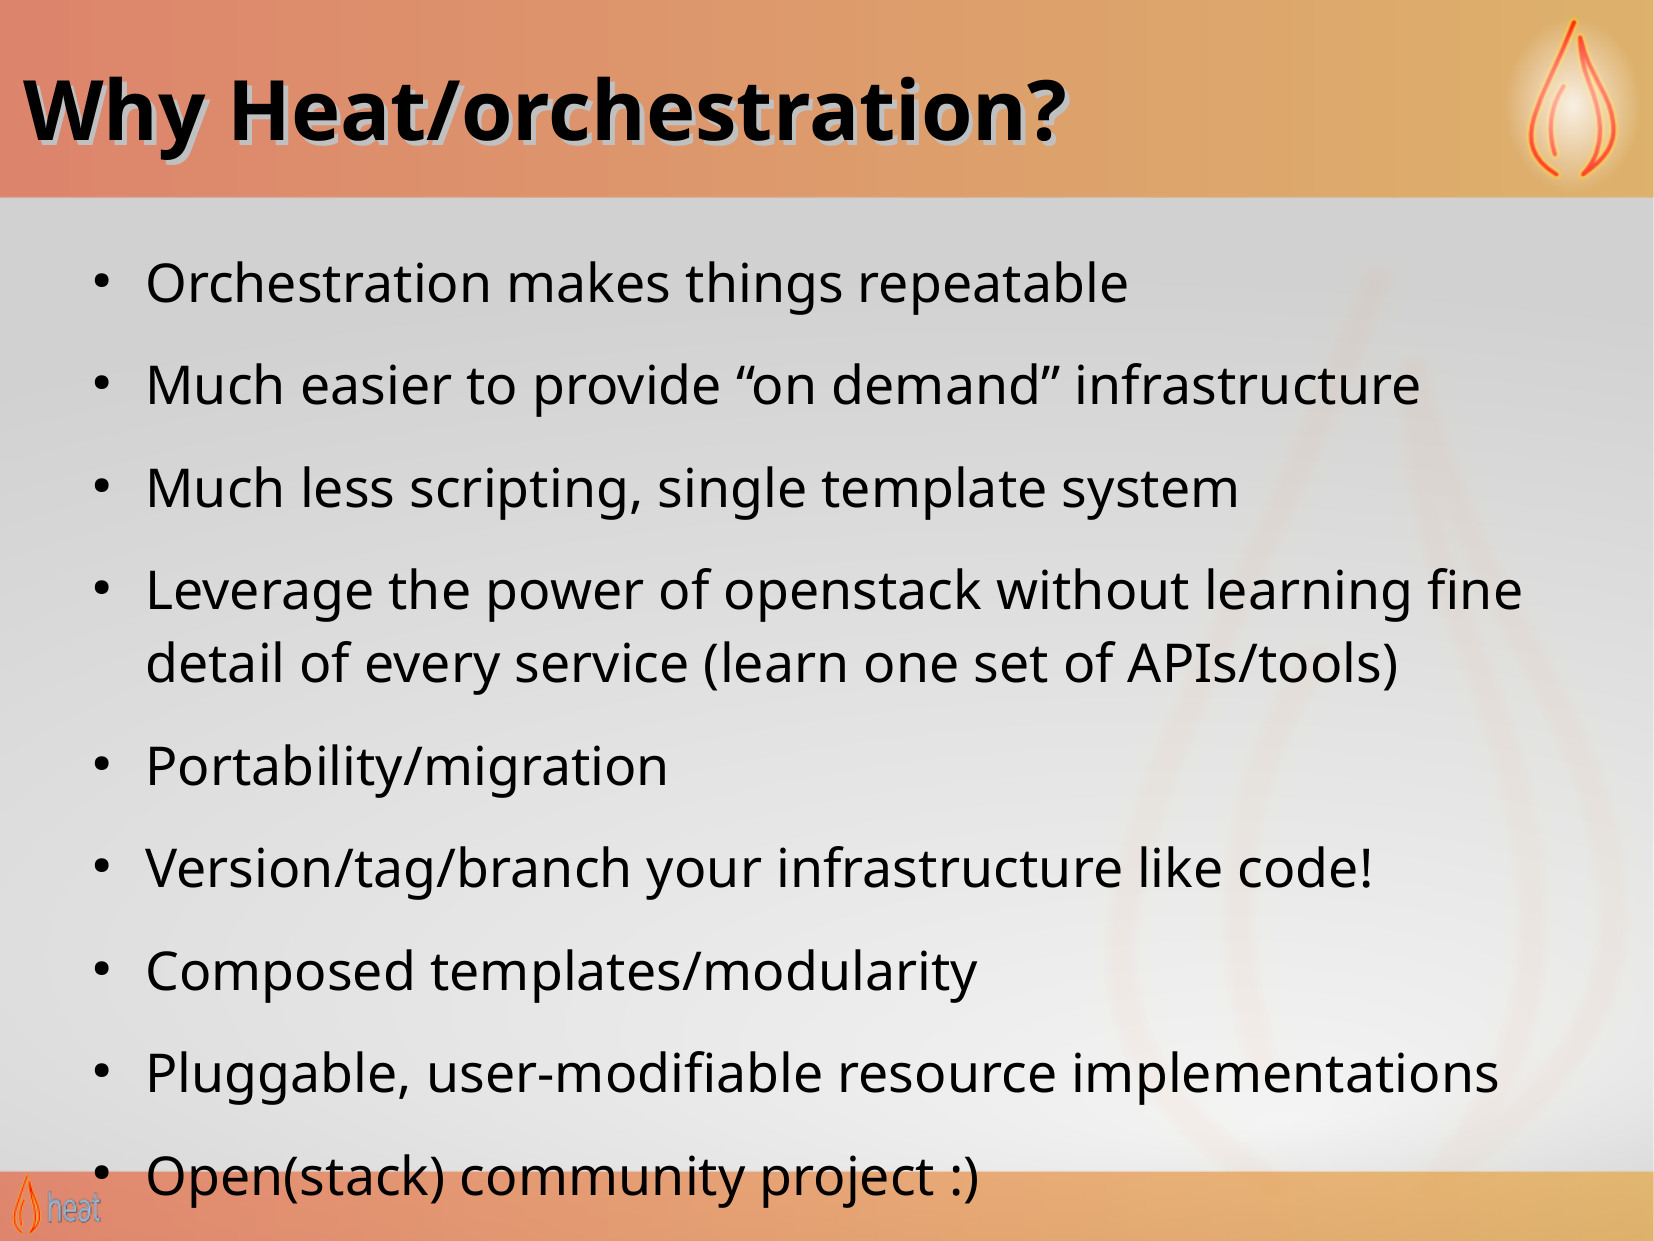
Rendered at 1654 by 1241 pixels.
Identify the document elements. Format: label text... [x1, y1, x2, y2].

title Why Heat/orchestration? [23, 14, 1512, 203]
list Orchestration makes things repeatable Much easier to provide “on demand” infrastructure Much less scripting, single template system Leverage the power of openstack without learning fine detail of every service (learn one set of APIs/tools) Portability/migration Version/tag/branch your infrastructure like code! Composed templates/modularity Pluggable, user-modifiable resource implementations Open(stack) community project :) [75, 244, 1564, 1216]
picture [0, 0, 1654, 1241]
